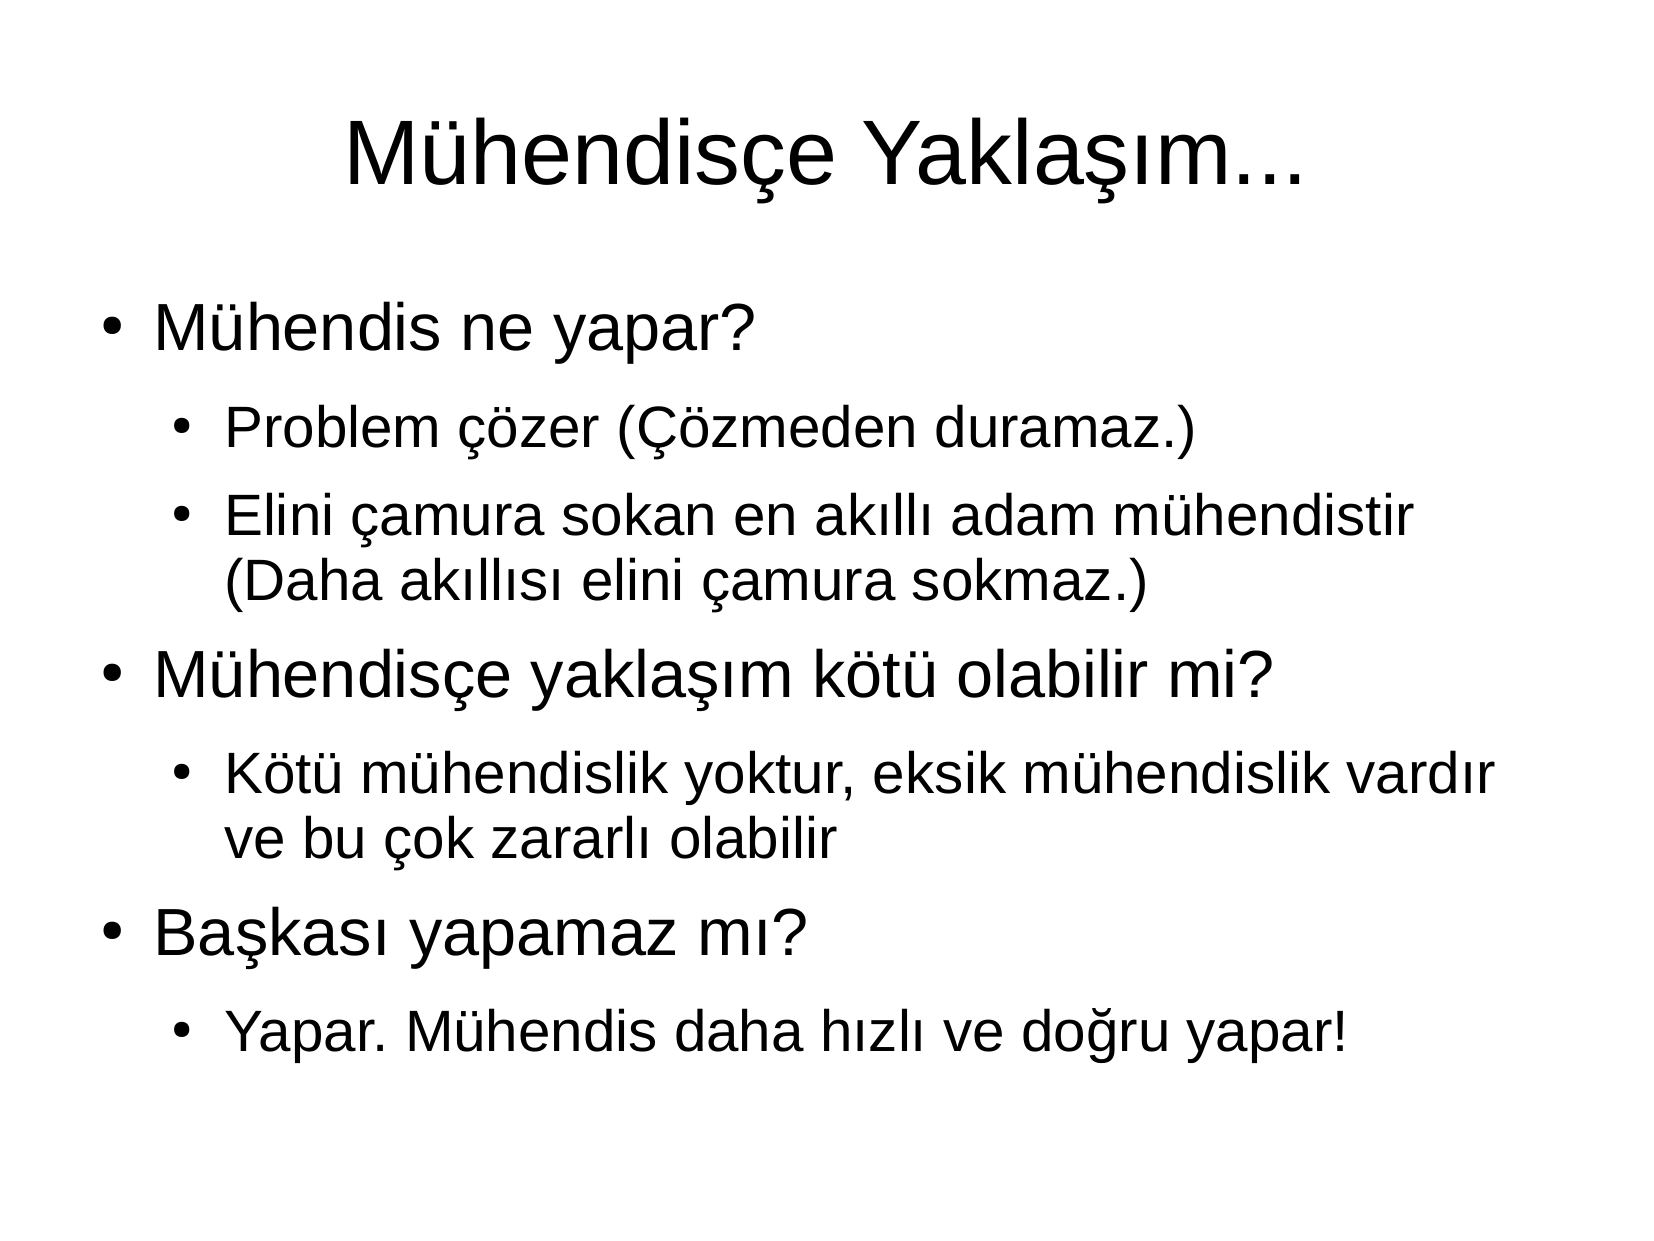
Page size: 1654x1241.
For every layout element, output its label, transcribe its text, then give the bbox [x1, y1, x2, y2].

title Mühendisçe Yaklaşım... [82, 49, 1571, 257]
list Mühendis ne yapar? Problem çözer (Çözmeden duramaz.) Elini çamura sokan en akıllı adam mühendistir (Daha akıllısı elini çamura sokmaz.) Mühendisçe yaklaşım kötü olabilir mi? Kötü mühendislik yoktur, eksik mühendislik vardır ve bu çok zararlı olabilir Başkası yapamaz mı? Yapar. Mühendis daha hızlı ve doğru yapar! [82, 290, 1571, 1109]
